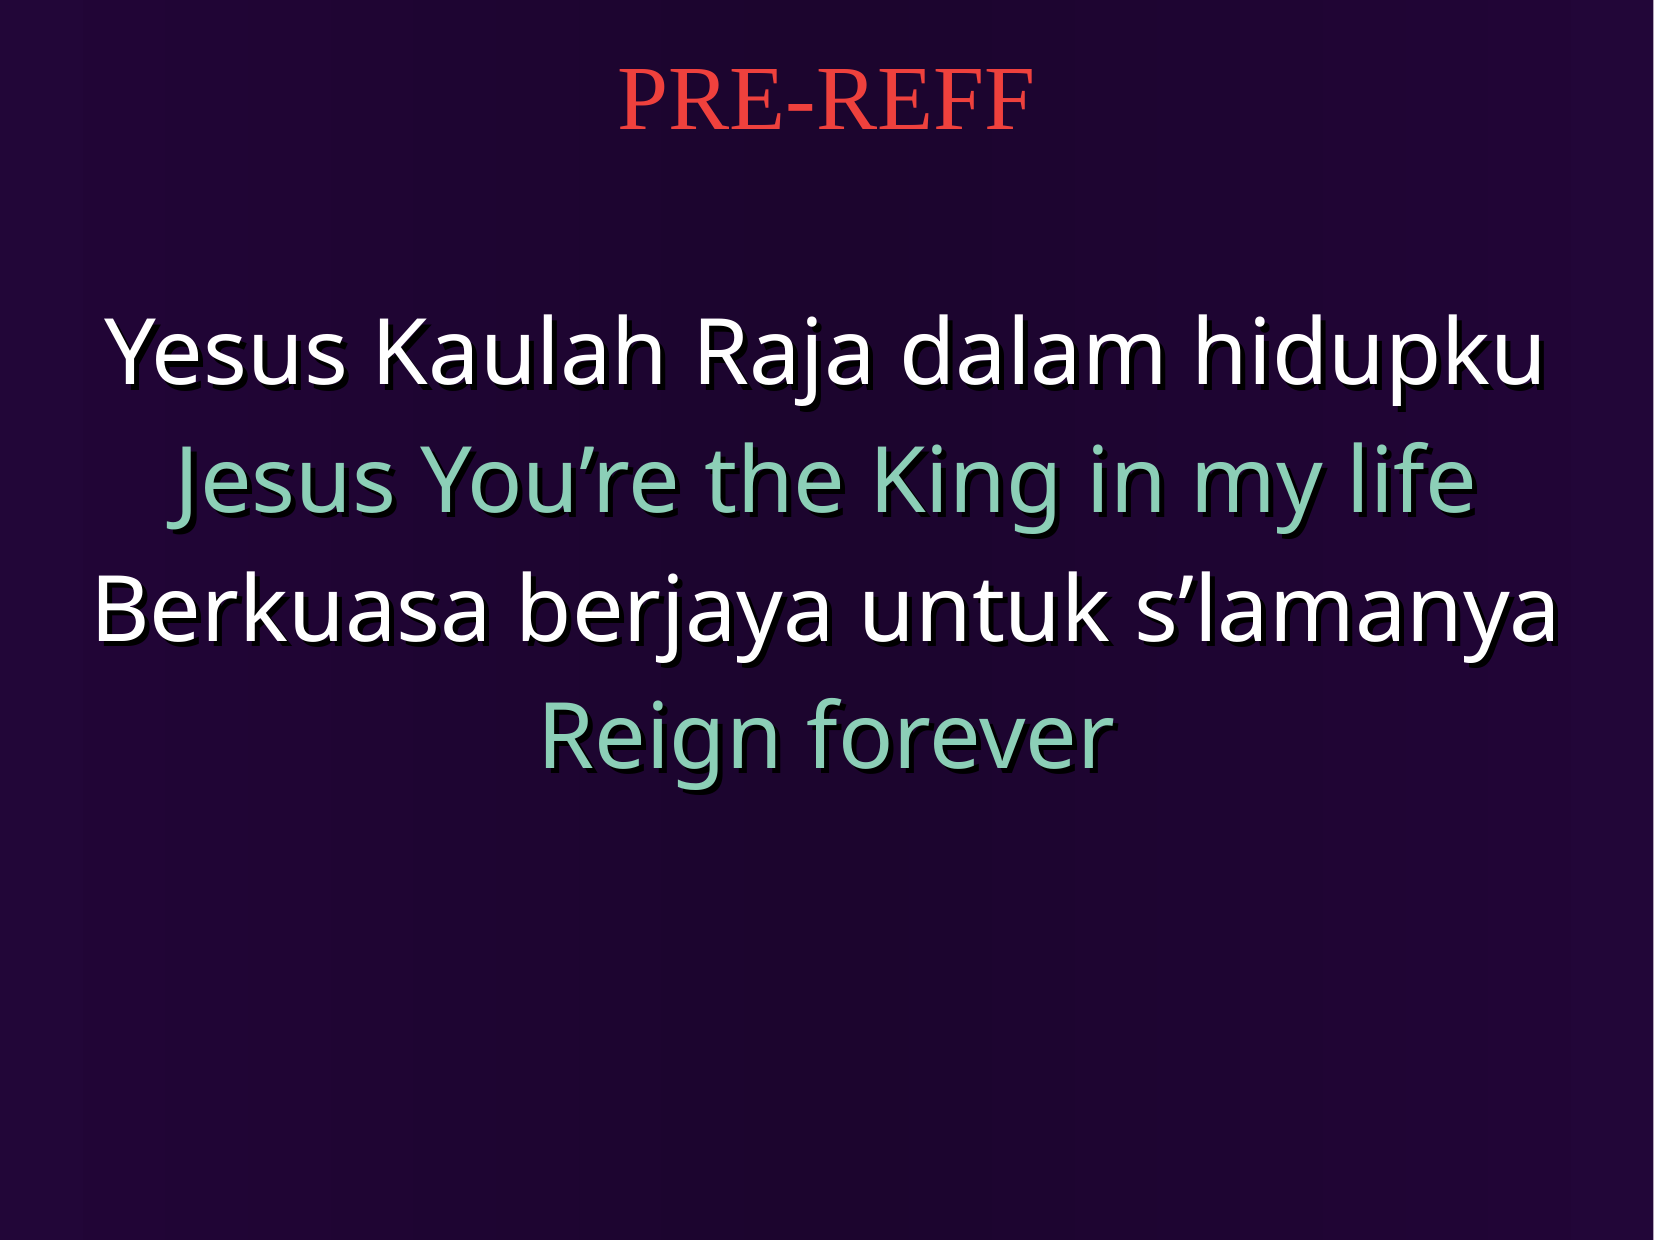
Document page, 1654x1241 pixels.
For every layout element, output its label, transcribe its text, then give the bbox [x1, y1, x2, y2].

text_box PRE-REFF [0, 40, 1654, 277]
text_box Jesus You’re the King in my life Reign forever [0, 279, 1654, 1232]
